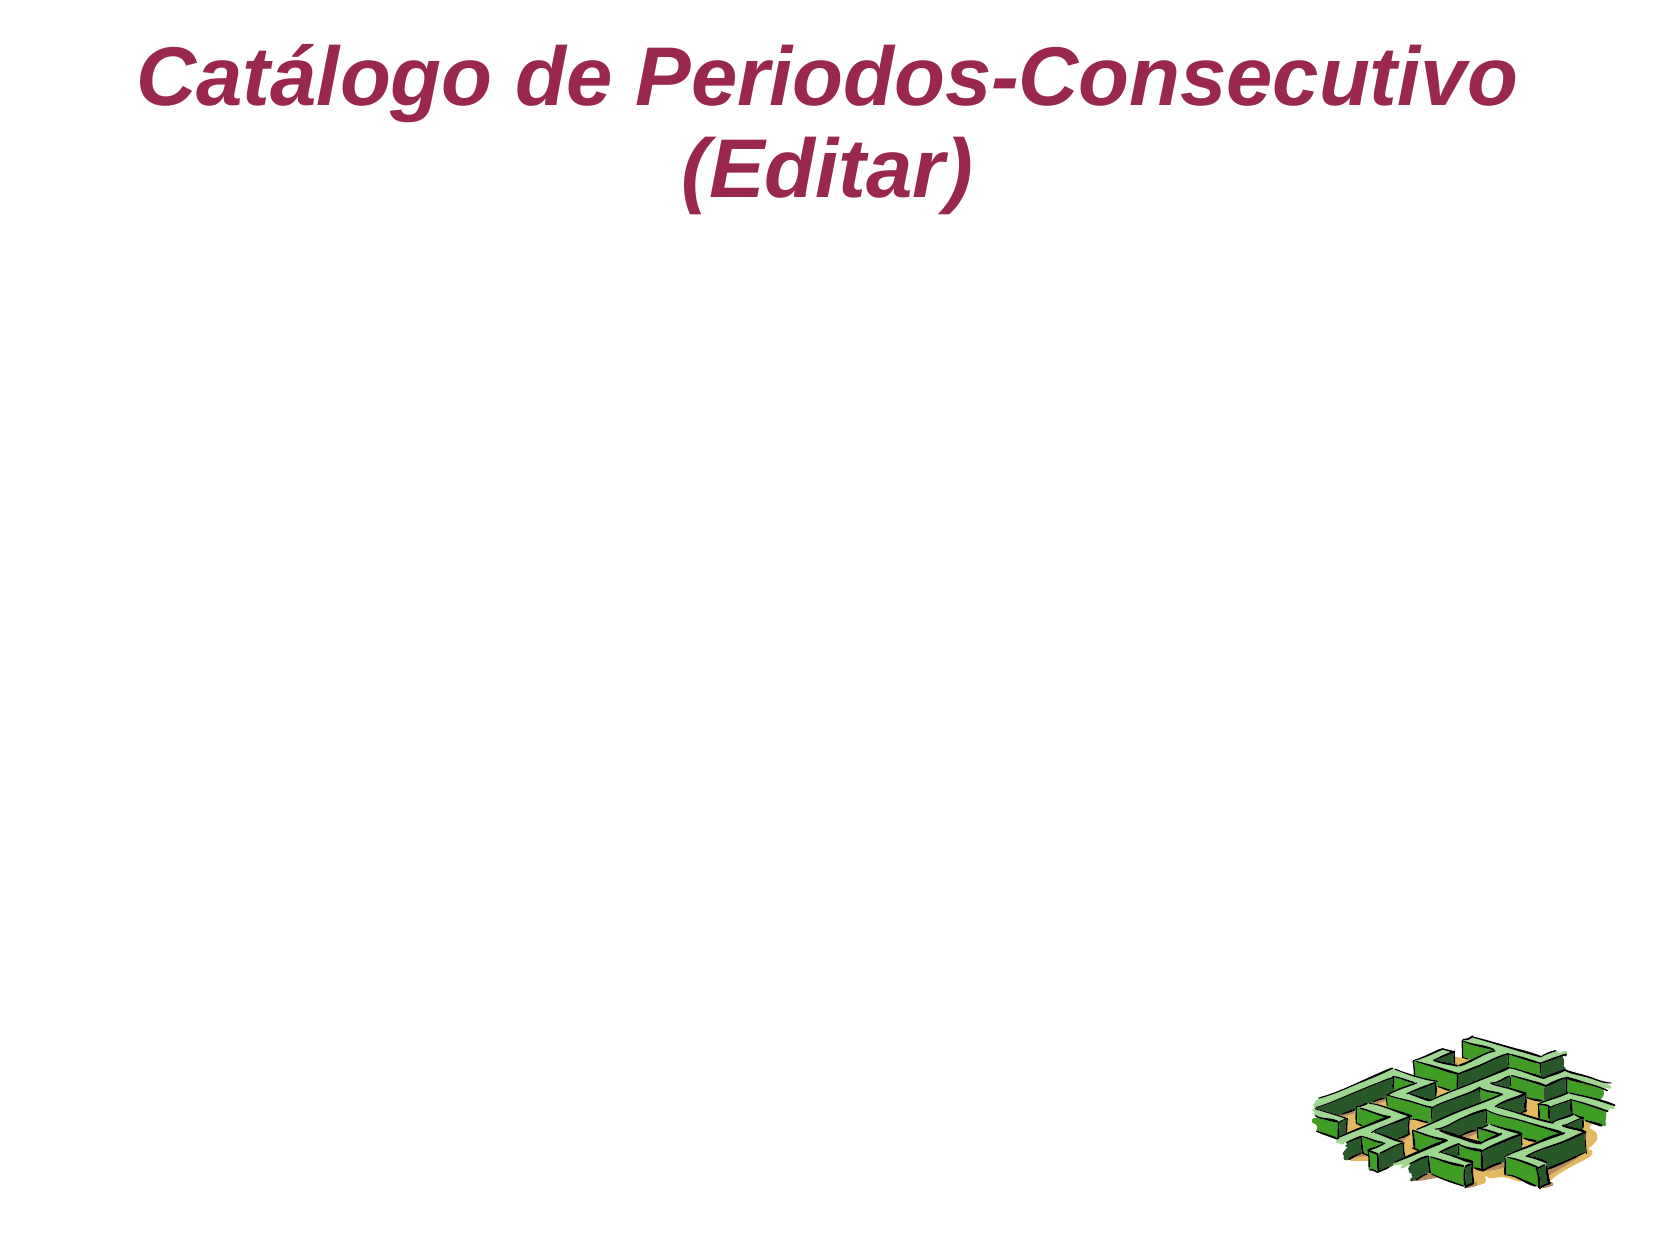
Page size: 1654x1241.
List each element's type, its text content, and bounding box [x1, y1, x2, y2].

title Catálogo de Periodos-Consecutivo (Editar) [121, 19, 1534, 227]
